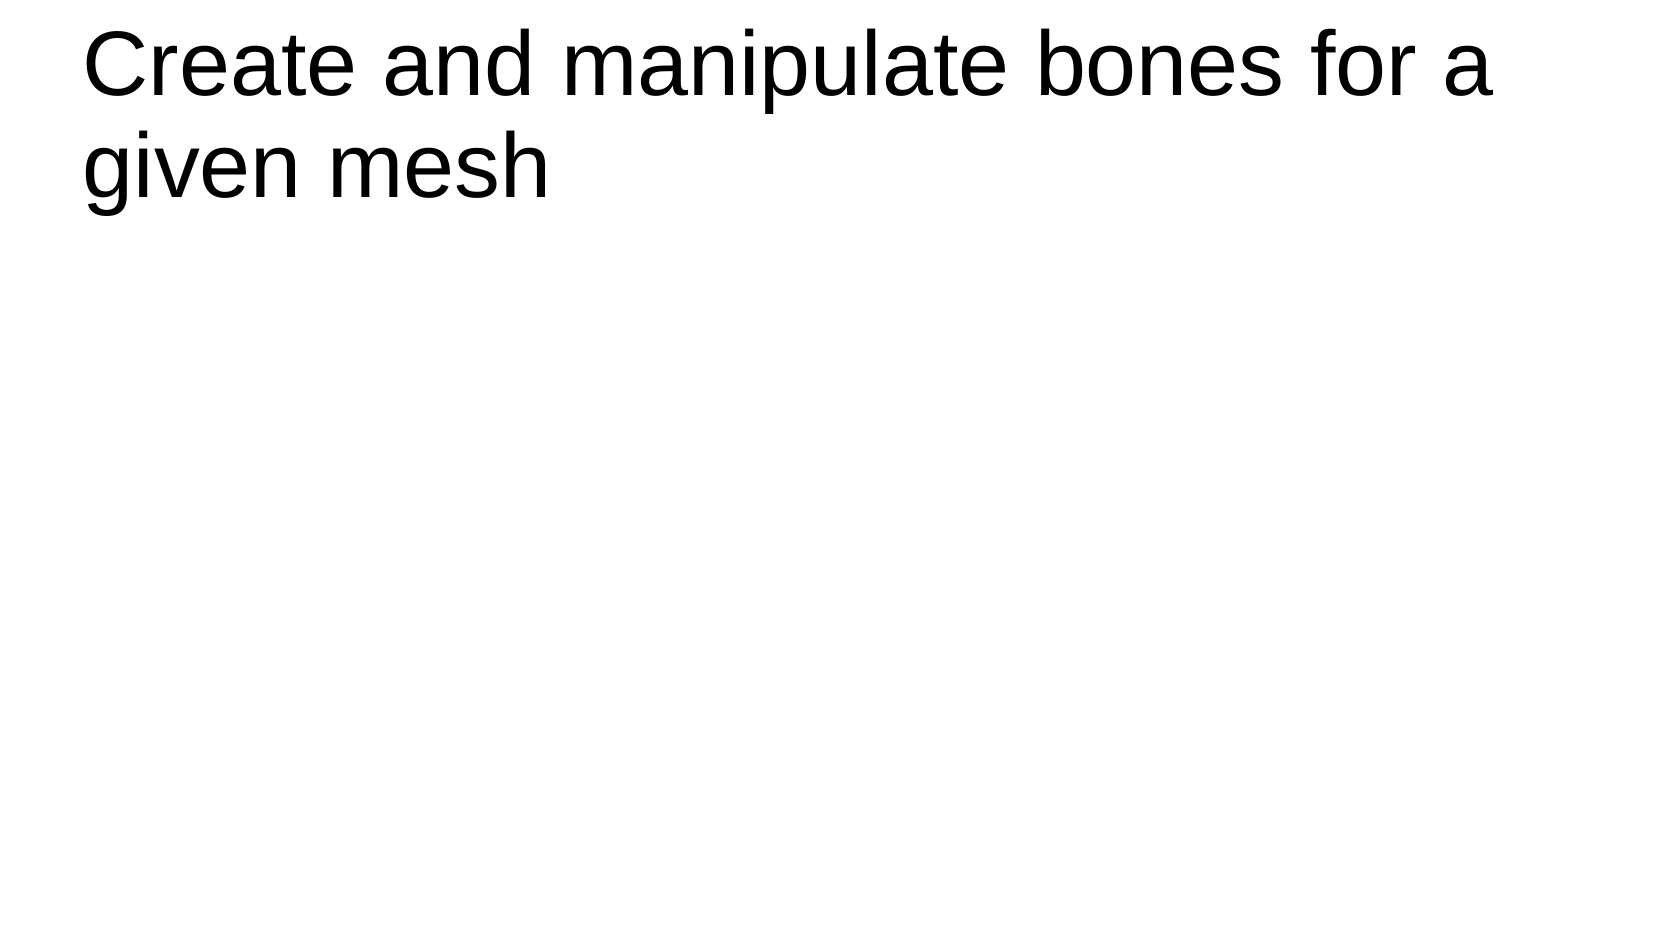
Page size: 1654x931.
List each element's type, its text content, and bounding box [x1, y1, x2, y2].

title Create and manipulate bones for a given mesh [82, 12, 1571, 218]
